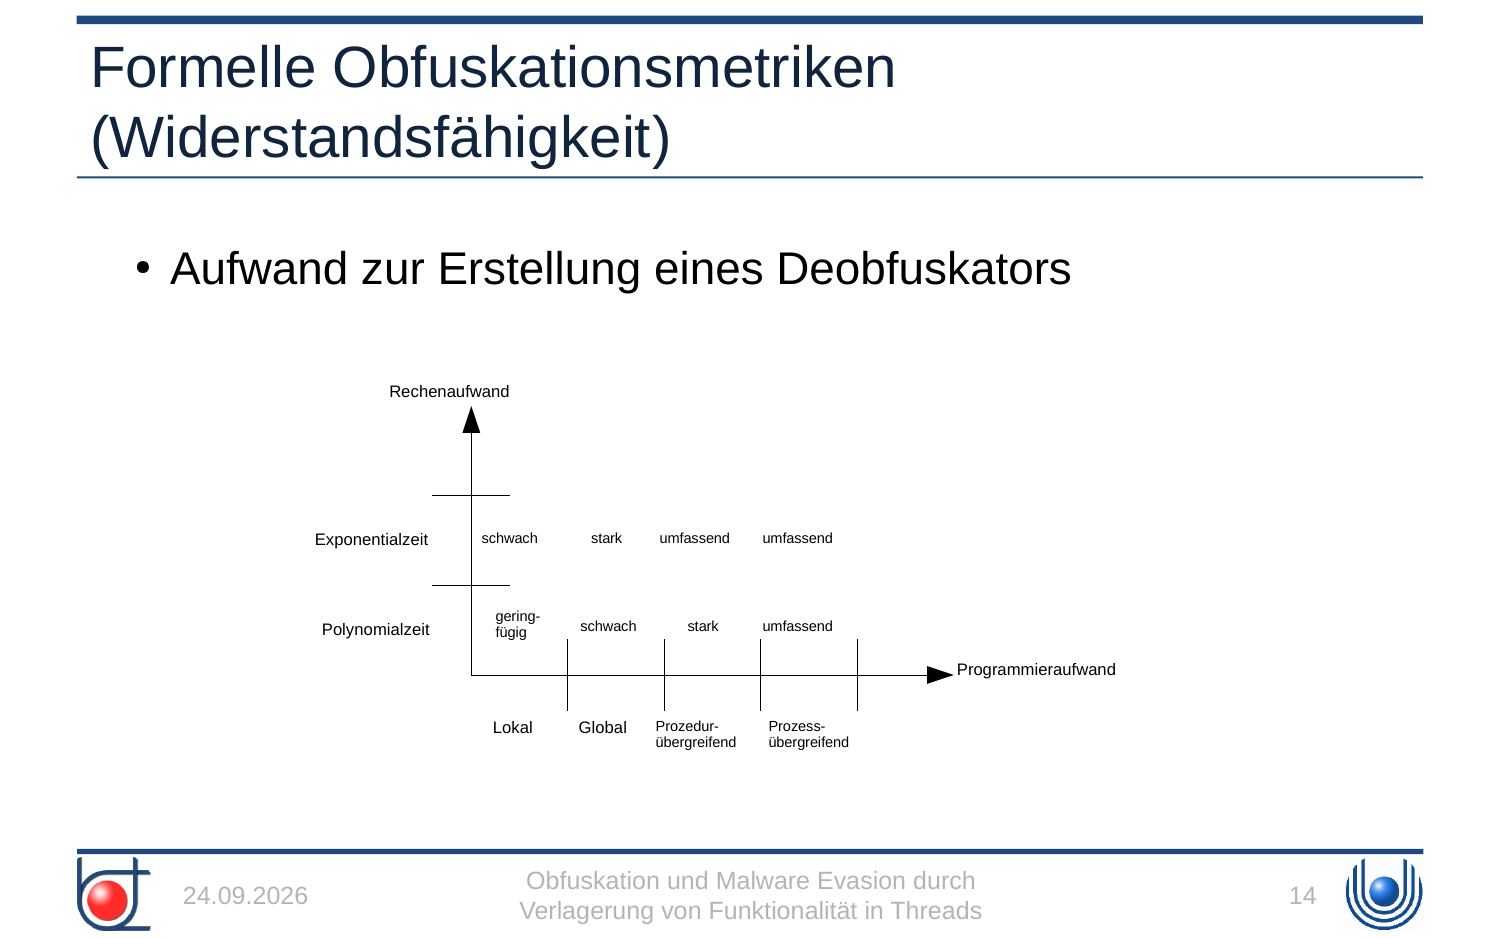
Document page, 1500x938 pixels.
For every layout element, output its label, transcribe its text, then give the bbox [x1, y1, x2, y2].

footer Obfuskation und Malware Evasion durch Verlagerung von Funktionalität in Threads [456, 860, 1047, 929]
picture [76, 857, 151, 931]
text_box Global [564, 710, 640, 752]
text_box Exponentialzeit [300, 522, 491, 564]
text_box umfassend [752, 610, 878, 649]
text_box schwach [565, 610, 672, 649]
text_box umfassend [656, 522, 776, 561]
text_box Programmieraufwand [942, 652, 1186, 694]
title Formelle Obfuskationsmetriken (Widerstandsfähigkeit) [75, 19, 1425, 178]
text_box Rechenaufwand [374, 375, 569, 416]
text_box gering- fügig [480, 600, 578, 659]
text_box umfassend [776, 522, 878, 561]
slide_number 30.08.2021 [183, 860, 454, 929]
text_box Polynomialzeit [307, 612, 480, 653]
text_box Prozess- übergreifend [753, 710, 898, 770]
slide_number <number> [1047, 860, 1317, 929]
text_box Prozedur- übergreifend [640, 710, 753, 770]
text_box stark [576, 522, 656, 561]
text_box schwach [466, 522, 576, 561]
picture [1344, 857, 1423, 931]
text_box stark [672, 610, 752, 649]
text_box Aufwand zur Erstellung eines Deobfuskators [120, 210, 1381, 811]
text_box Lokal [478, 710, 564, 752]
